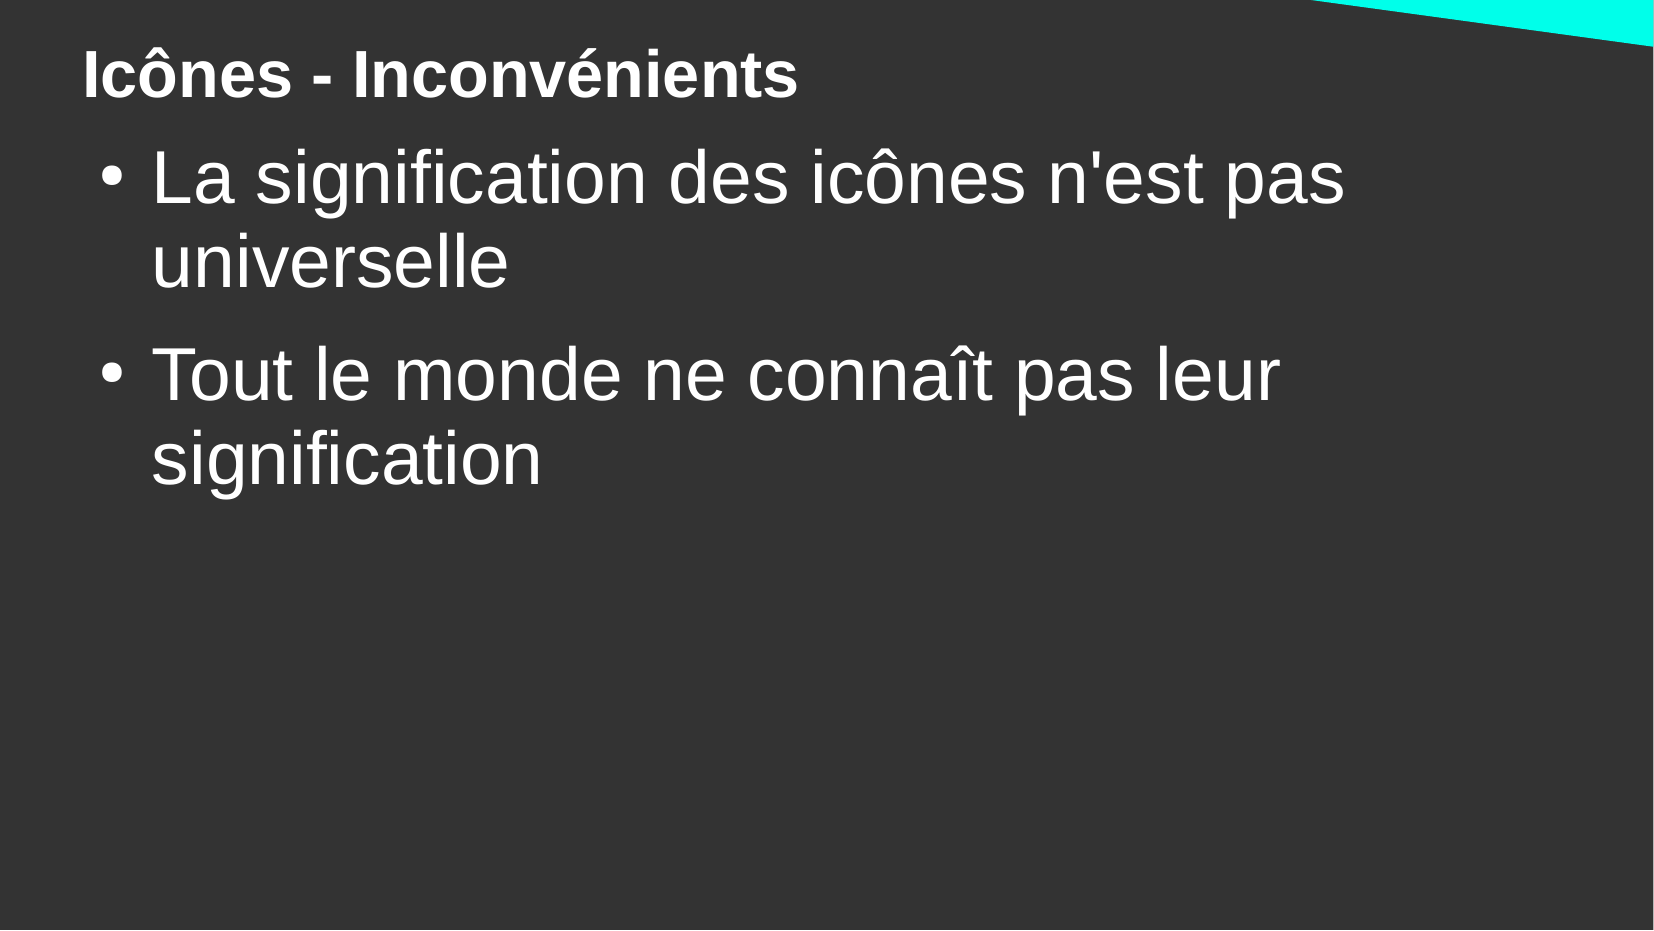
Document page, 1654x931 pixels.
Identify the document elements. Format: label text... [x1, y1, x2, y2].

title Icônes - Inconvénients [82, 37, 1571, 114]
list La signification des icônes n'est pas universelle Tout le monde ne connaît pas leur signification [80, 135, 1620, 709]
text_box [1311, 0, 1654, 47]
